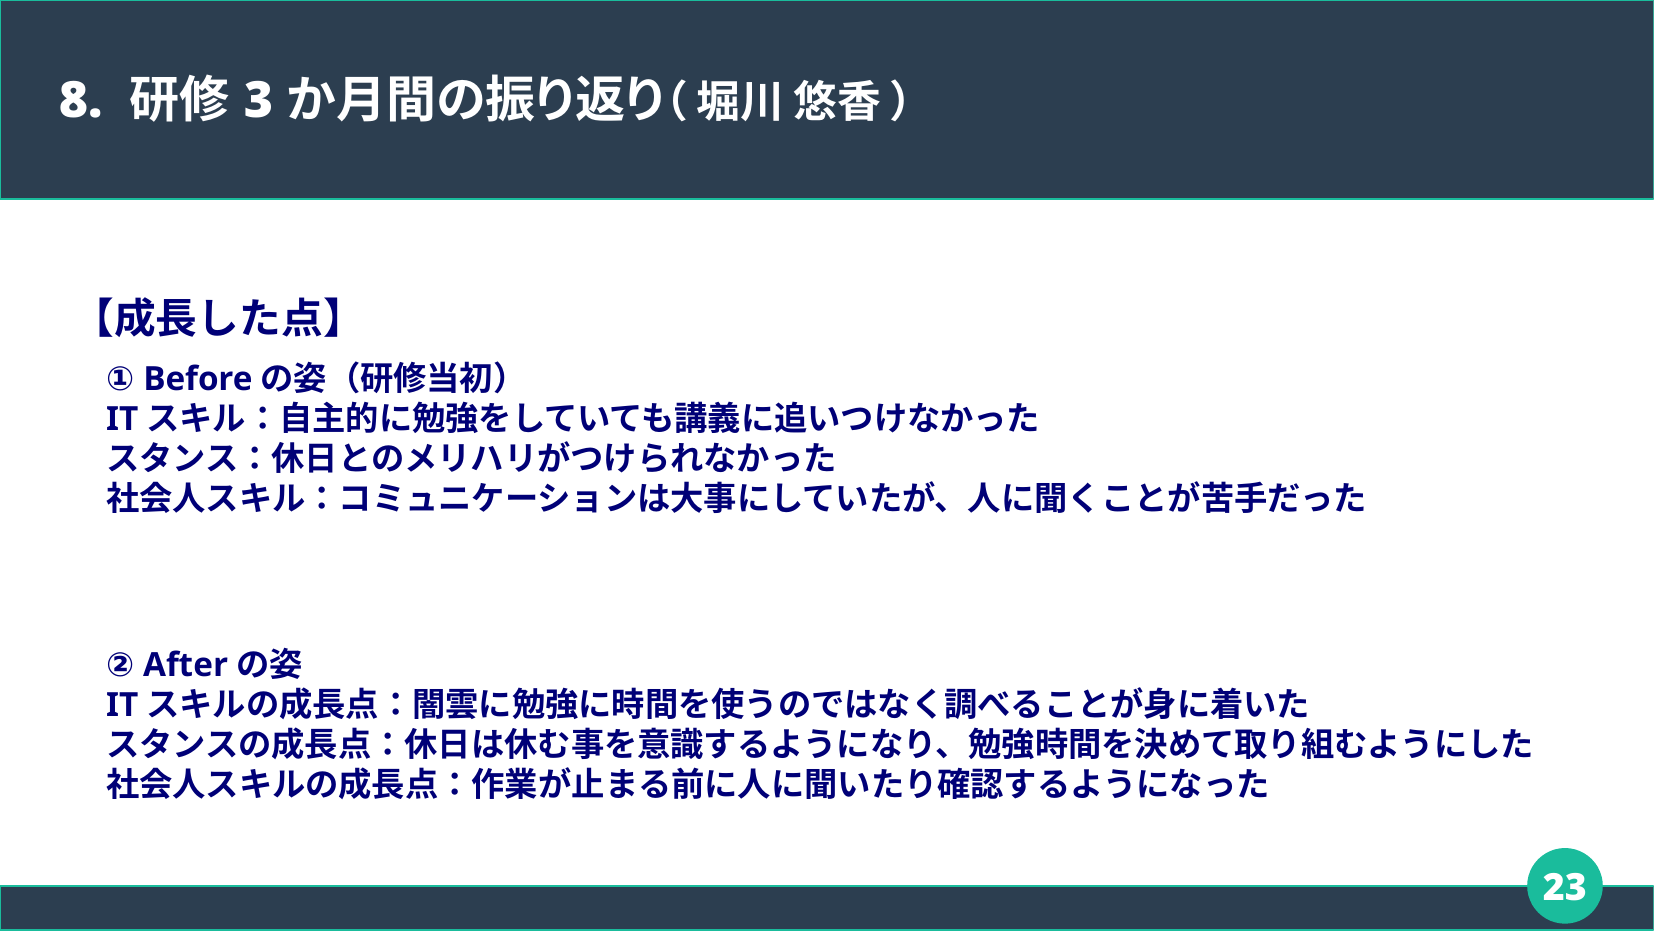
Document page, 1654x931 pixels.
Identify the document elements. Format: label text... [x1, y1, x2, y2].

text_box 【成長した点】 [57, 271, 1535, 357]
title 8. 研修3か月間の振り返り（ 堀川 悠香 ） [59, 37, 1595, 156]
text_box ② Afterの姿 ITスキルの成長点：闇雲に勉強に時間を使うのではなく調べることが身に着いた スタンスの成長点：休日は休む事を意識するようになり、勉強時間を決めて取り組むようにした 社会人スキルの成長点：作業が止まる前に人に聞いたり確認するようになった [88, 634, 1565, 893]
text_box ① Beforeの姿（研修当初） ITスキル：自主的に勉強をしていても講義に追いつけなかった スタンス：休日とのメリハリがつけられなかった 社会人スキル：コミュニケーションは大事にしていたが、人に聞くことが苦手だった [88, 348, 1565, 634]
